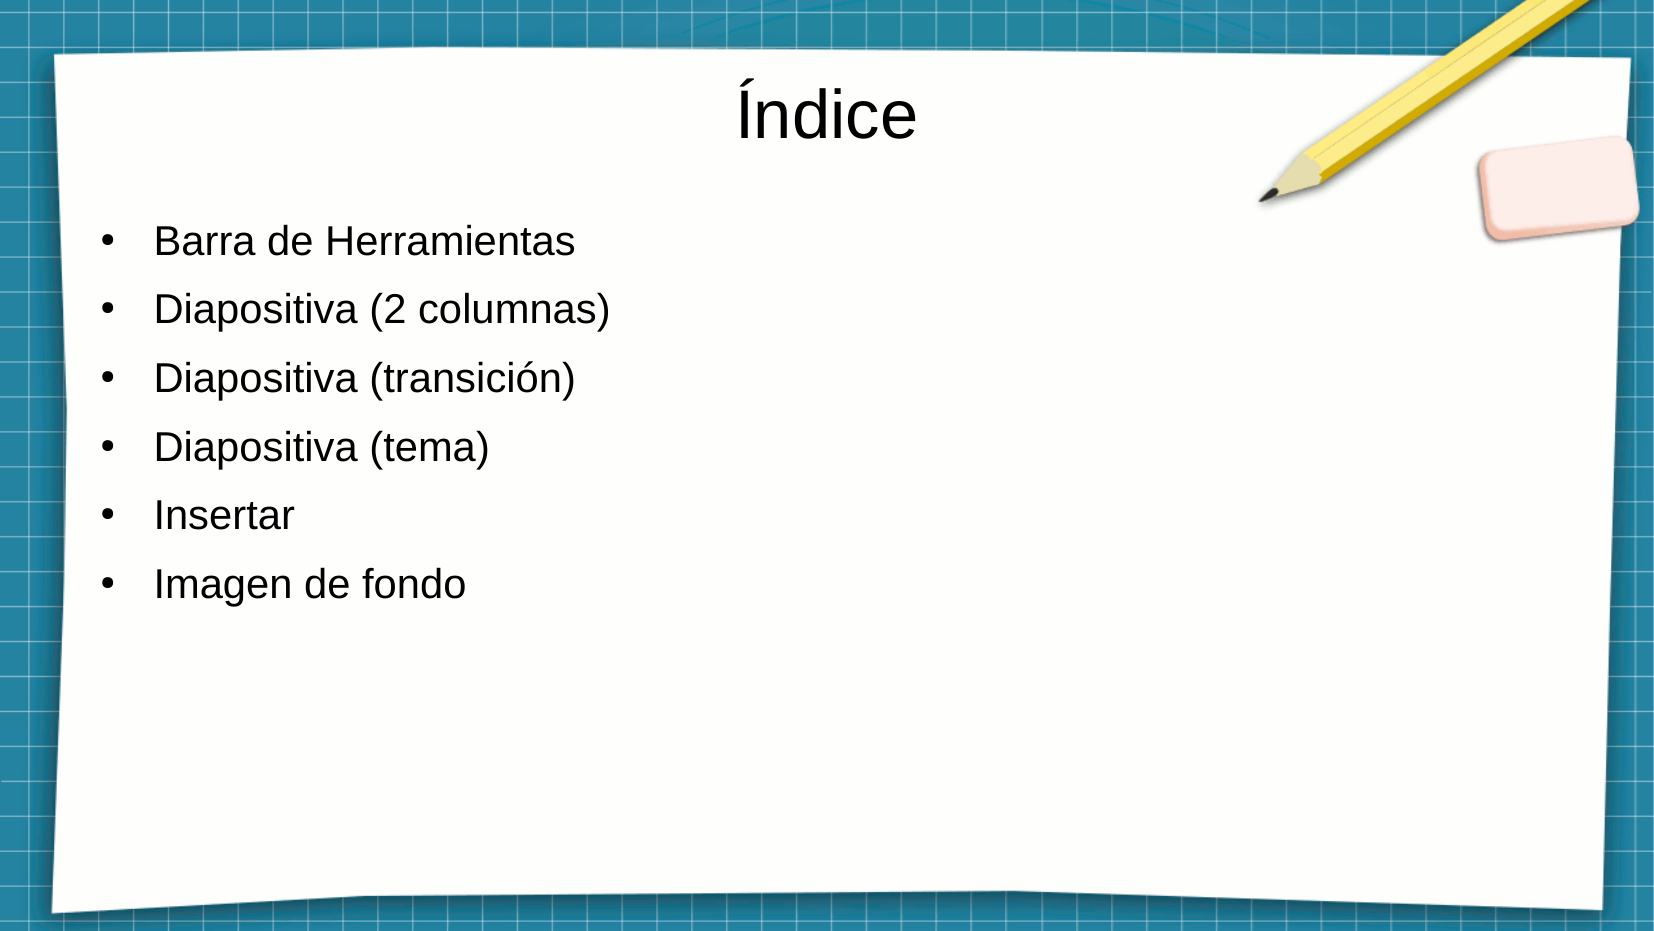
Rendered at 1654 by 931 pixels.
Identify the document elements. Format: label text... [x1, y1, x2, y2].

list Barra de Herramientas Diapositiva (2 columnas) Diapositiva (transición) Diapositiva (tema) Insertar Imagen de fondo [82, 217, 1571, 650]
title Índice [82, 37, 1571, 193]
picture [0, 0, 1654, 931]
